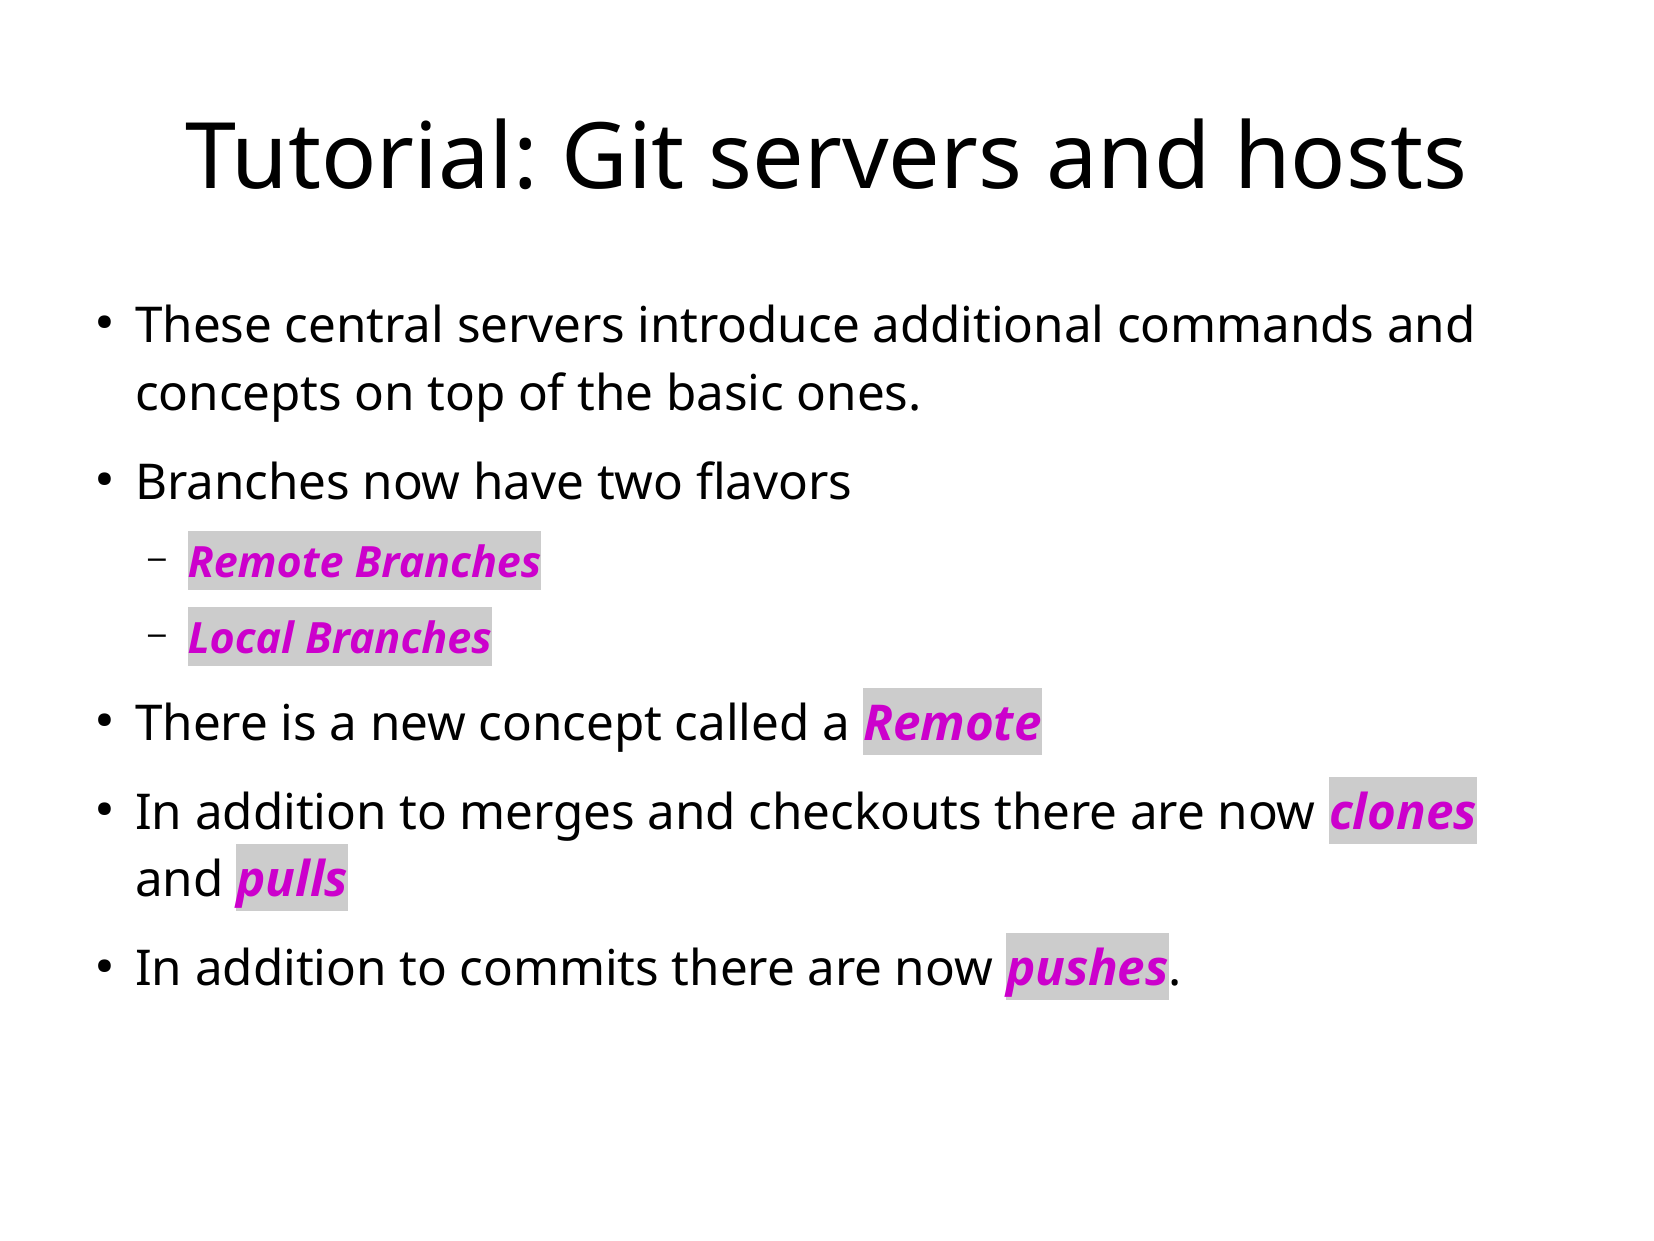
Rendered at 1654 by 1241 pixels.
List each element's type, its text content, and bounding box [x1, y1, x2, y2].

title Tutorial: Git servers and hosts [82, 27, 1571, 279]
list These central servers introduce additional commands and concepts on top of the basic ones. Branches now have two flavors Remote Branches Local Branches There is a new concept called a Remote In addition to merges and checkouts there are now clones and pulls In addition to commits there are now pushes. [82, 290, 1571, 1010]
